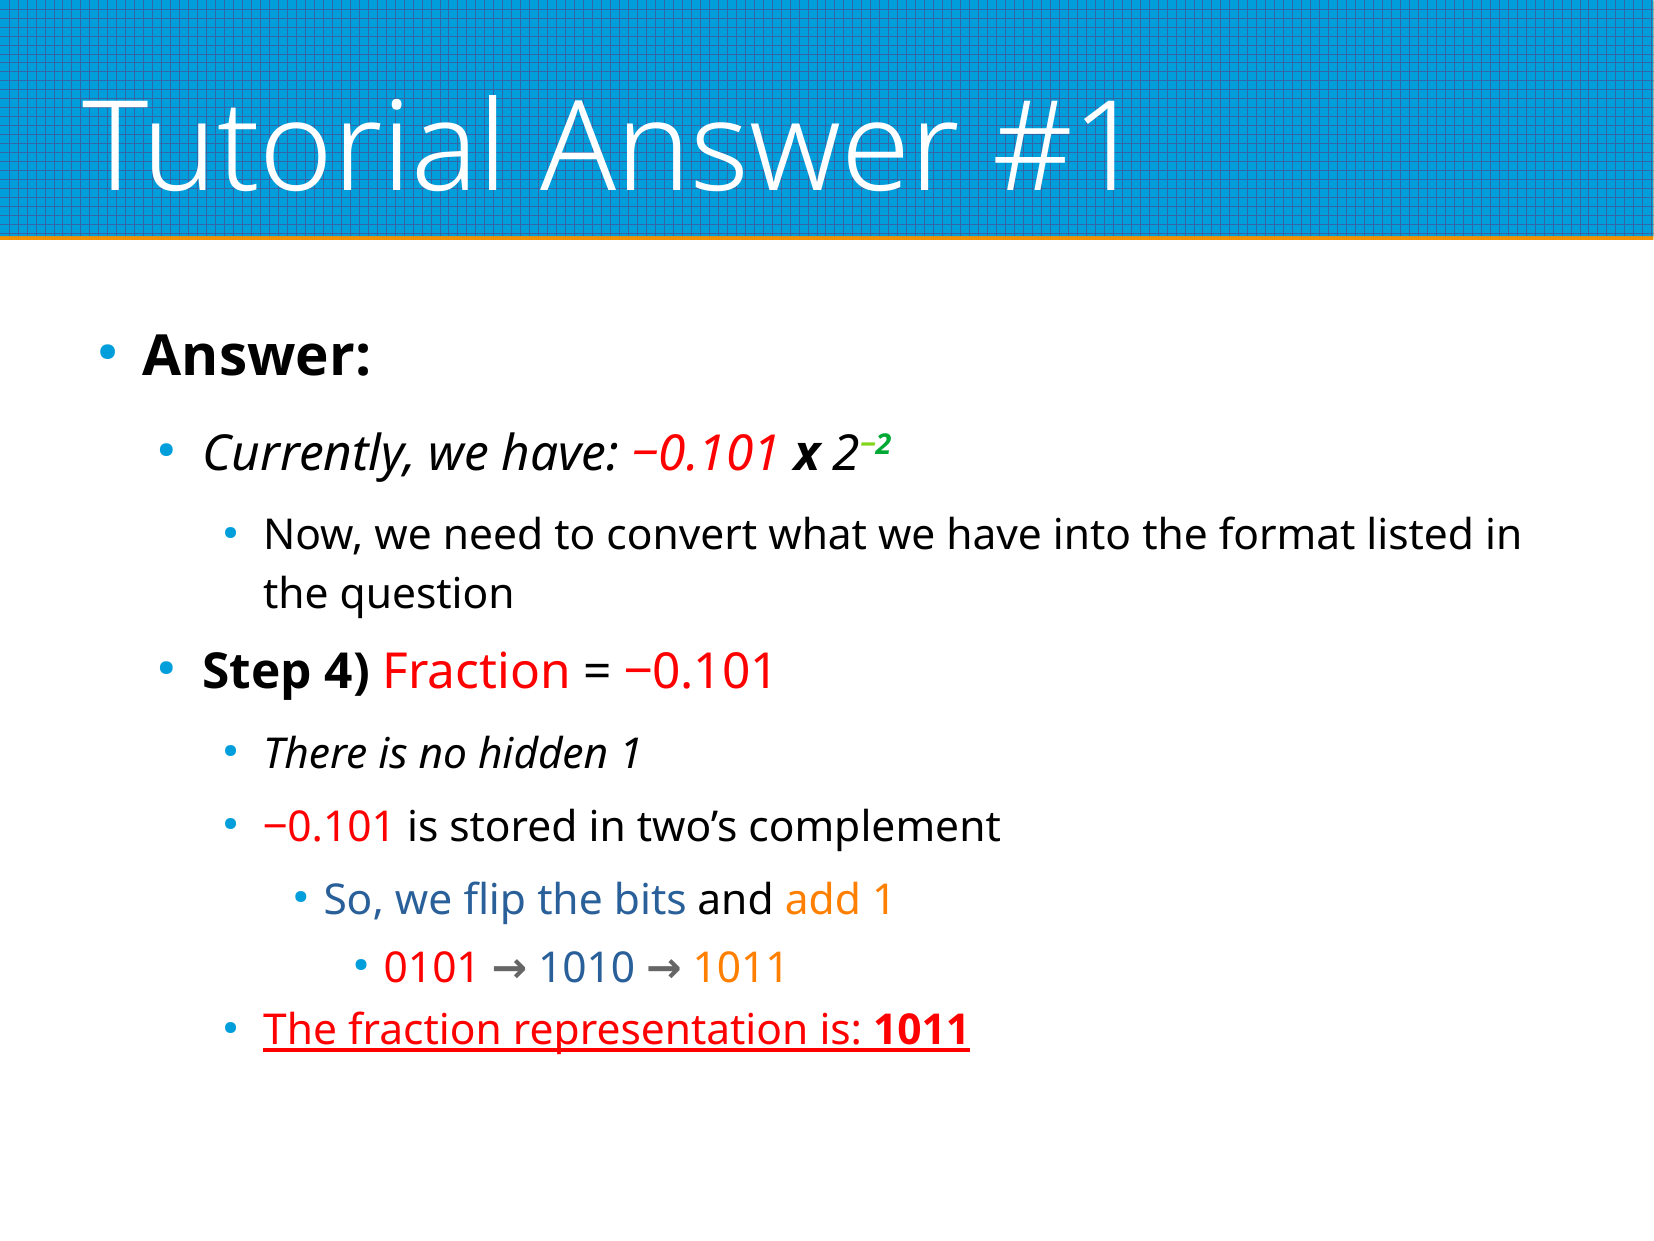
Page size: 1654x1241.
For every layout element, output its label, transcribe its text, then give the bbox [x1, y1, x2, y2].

title Tutorial Answer #1 [82, 19, 1571, 227]
list Answer: Currently, we have: ‒0.101 x 2‒2 Now, we need to convert what we have into the format listed in the question Step 4) Fraction = ‒0.101 There is no hidden 1 ‒0.101 is stored in two’s complement So, we flip the bits and add 1 0101 → 1010 → 1011 The fraction representation is: 1011 [82, 314, 1563, 1063]
